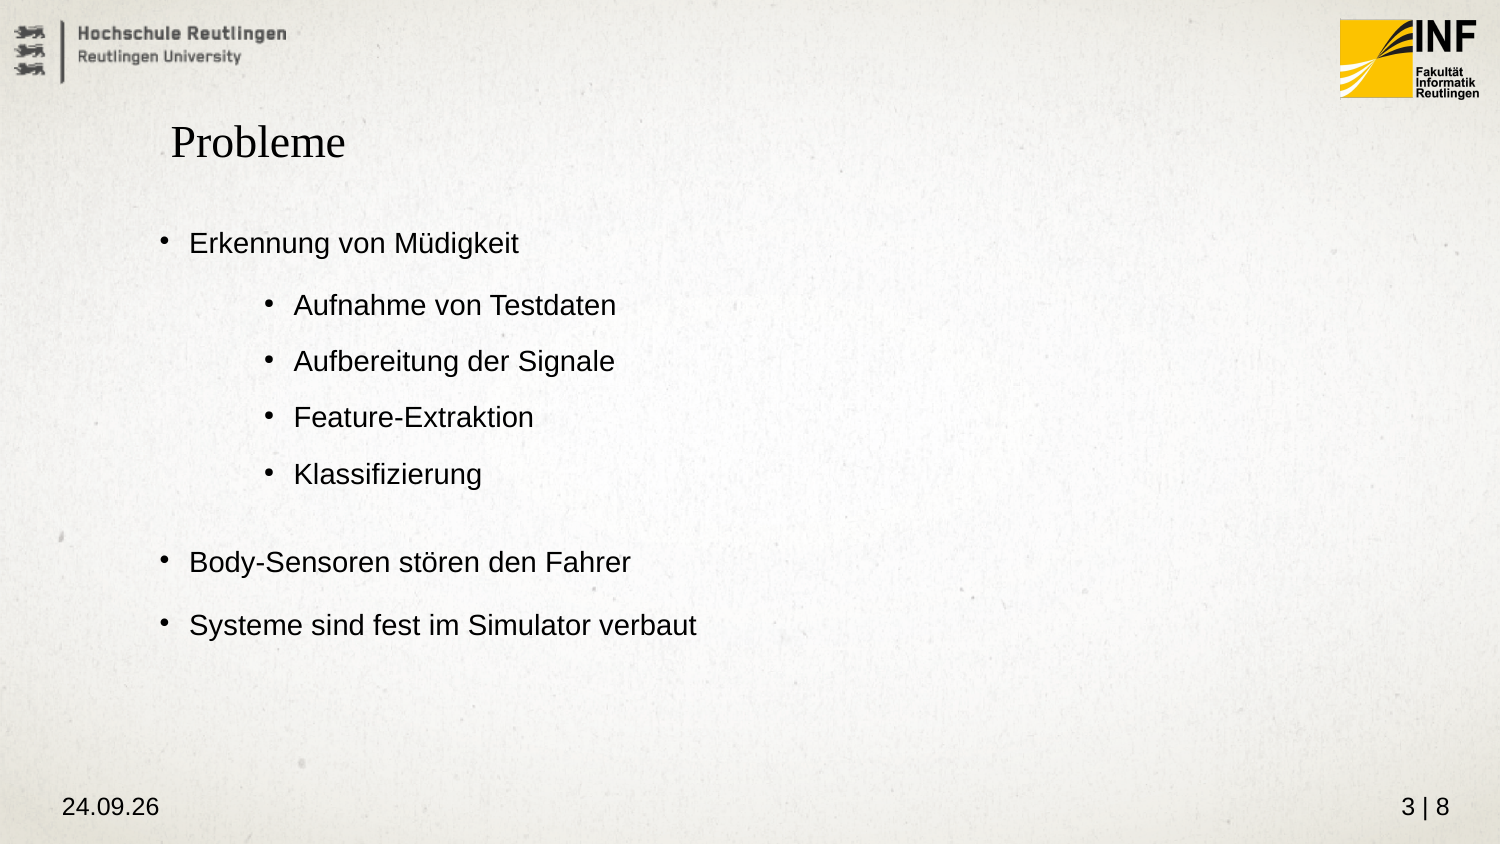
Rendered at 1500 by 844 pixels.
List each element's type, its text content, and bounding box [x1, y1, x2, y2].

title Probleme [159, 99, 1340, 180]
picture [0, 0, 1500, 844]
list Erkennung von Müdigkeit Aufnahme von Testdaten Aufbereitung der Signale Feature-Extraktion Klassifizierung Body-Sensoren stören den Fahrer Systeme sind fest im Simulator verbaut [159, 225, 1340, 730]
